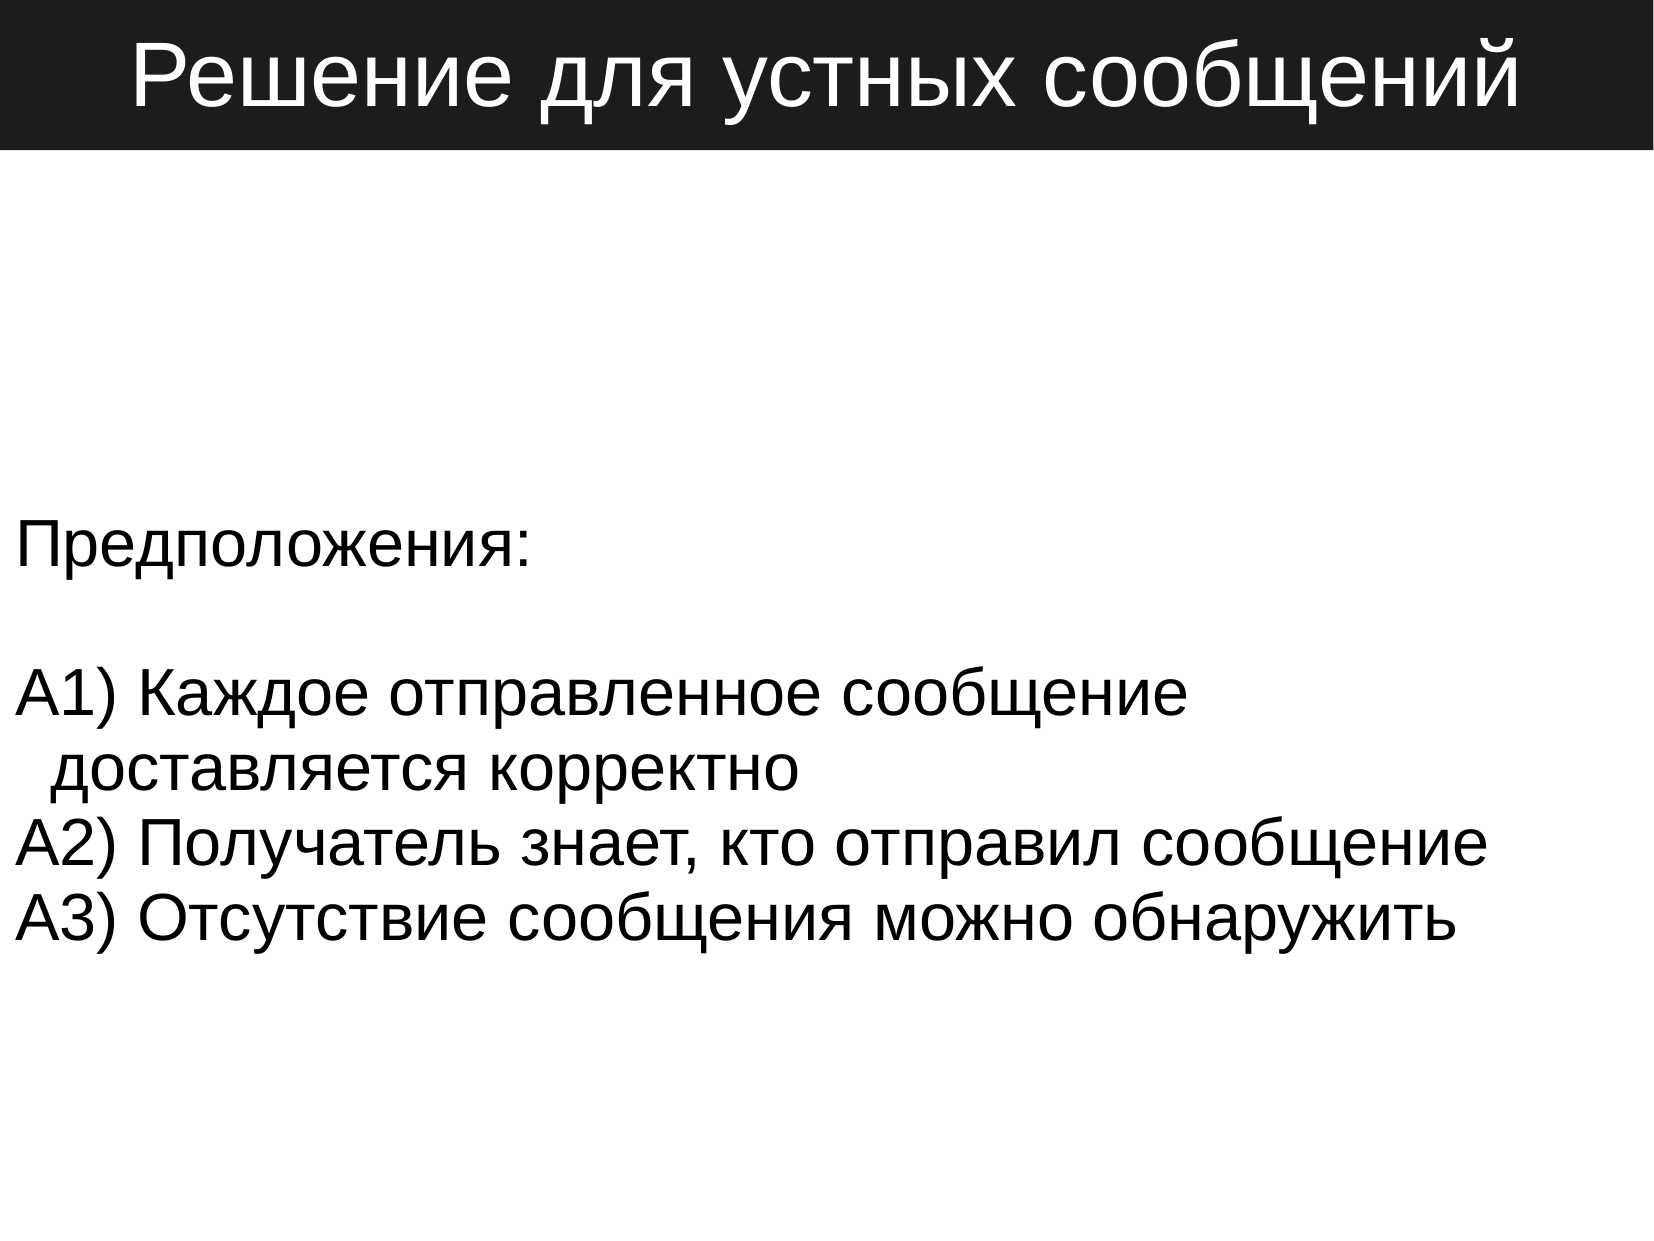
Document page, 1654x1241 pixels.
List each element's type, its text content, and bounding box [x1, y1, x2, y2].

title Решение для устных сообщений [0, 0, 1654, 151]
subtitle Предположения: Каждое отправленное сообщение доставляется корректно Получатель знает, кто отправил сообщение Отсутствие сообщения можно обнаружить [15, 168, 1606, 1218]
